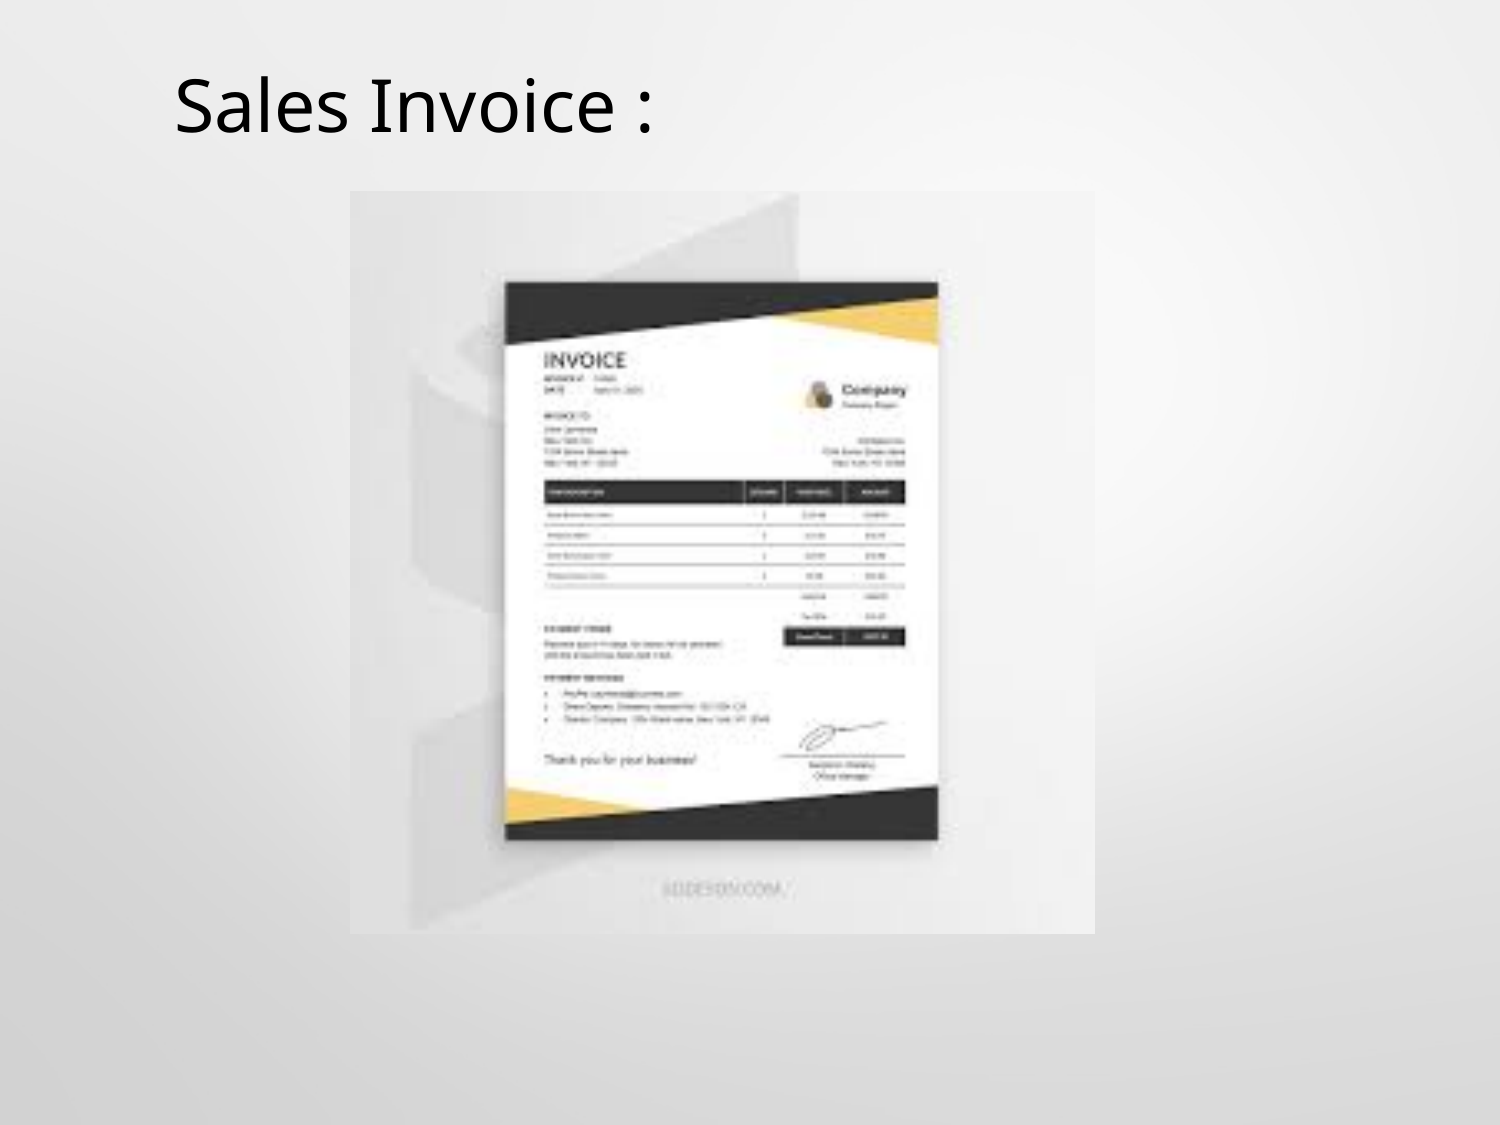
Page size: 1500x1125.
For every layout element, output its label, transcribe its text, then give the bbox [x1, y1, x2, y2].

title Sales Invoice : [159, 47, 1342, 162]
picture [350, 191, 1095, 934]
